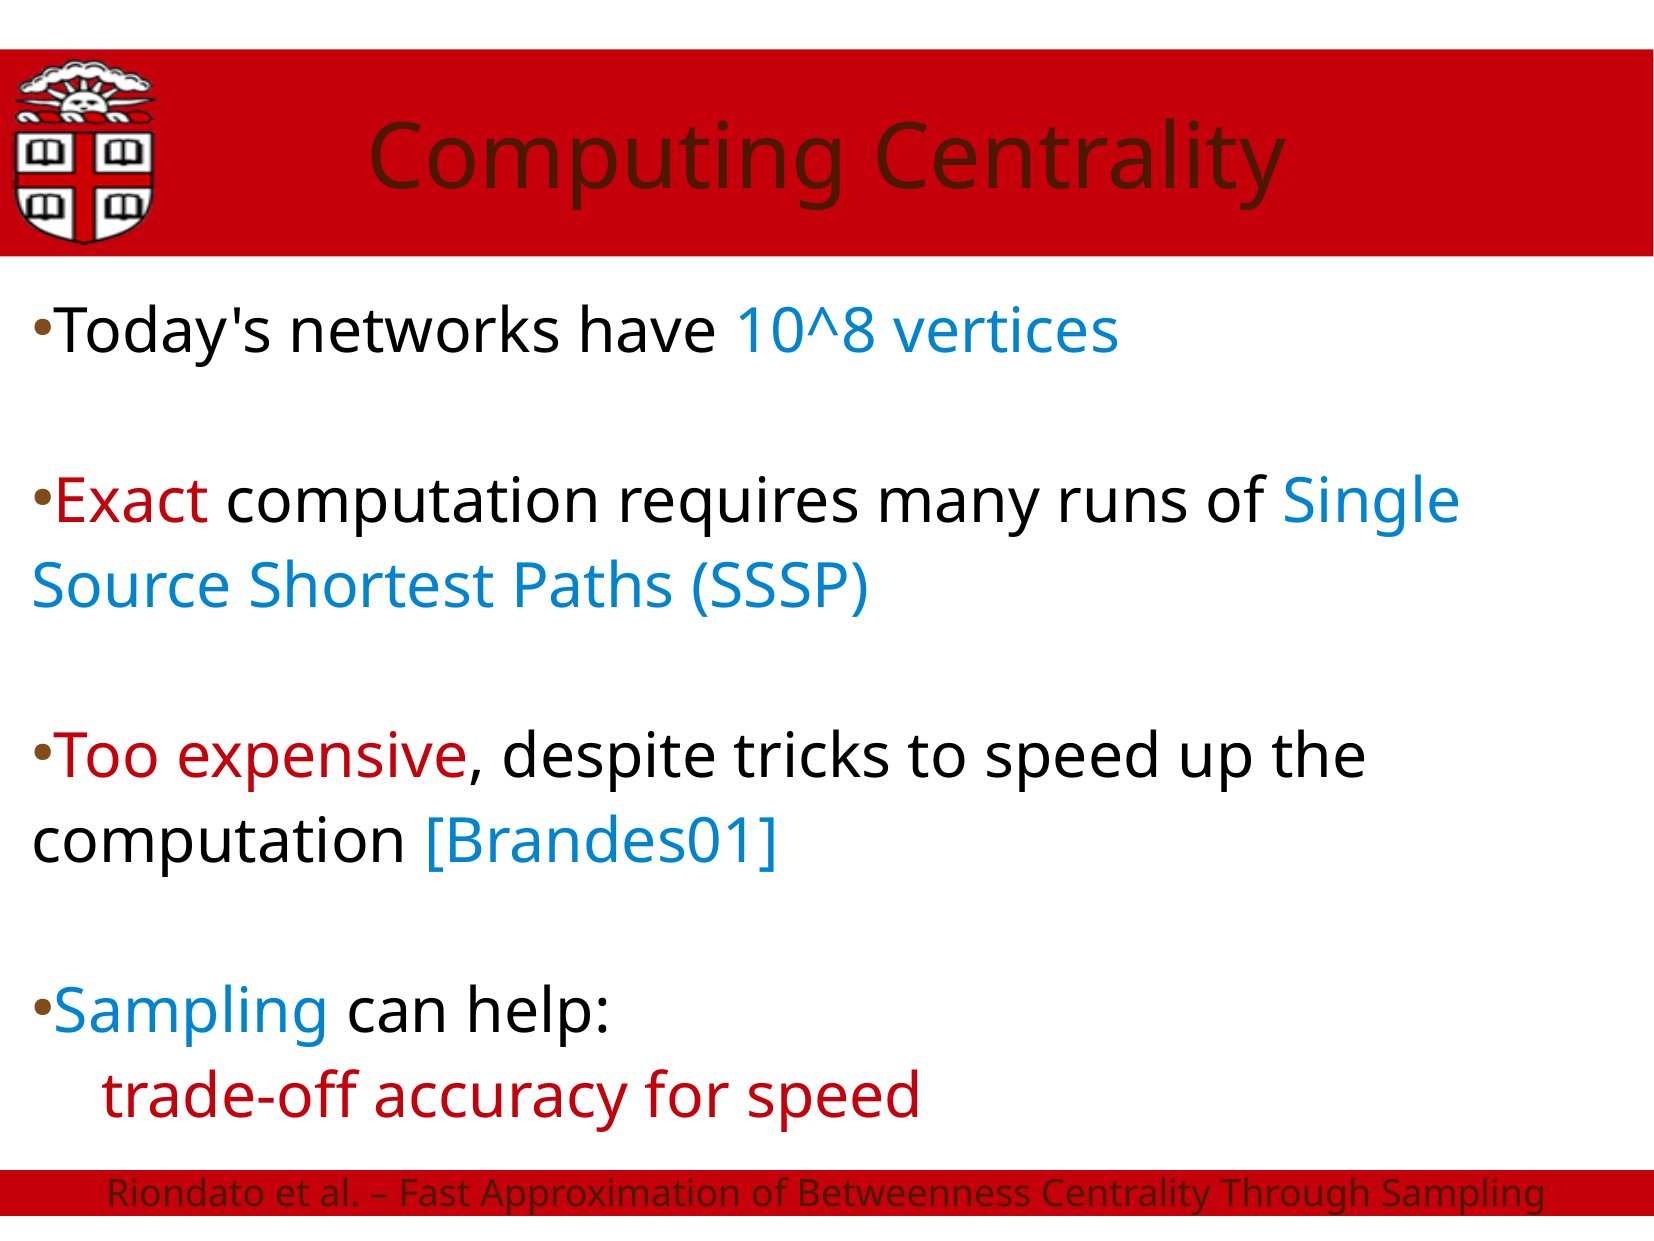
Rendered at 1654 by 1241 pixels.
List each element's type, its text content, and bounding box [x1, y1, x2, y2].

title Computing Centrality [0, 49, 1654, 257]
picture [11, 59, 158, 245]
text_box Today's networks have 10^8 vertices Exact computation requires many runs of Single Source Shortest Paths (SSSP) Too expensive, despite tricks to speed up the computation [Brandes01] Sampling can help: trade-off accuracy for speed [16, 278, 1607, 1170]
text_box Riondato et al. – Fast Approximation of Betweenness Centrality Through Sampling [0, 1170, 1654, 1216]
